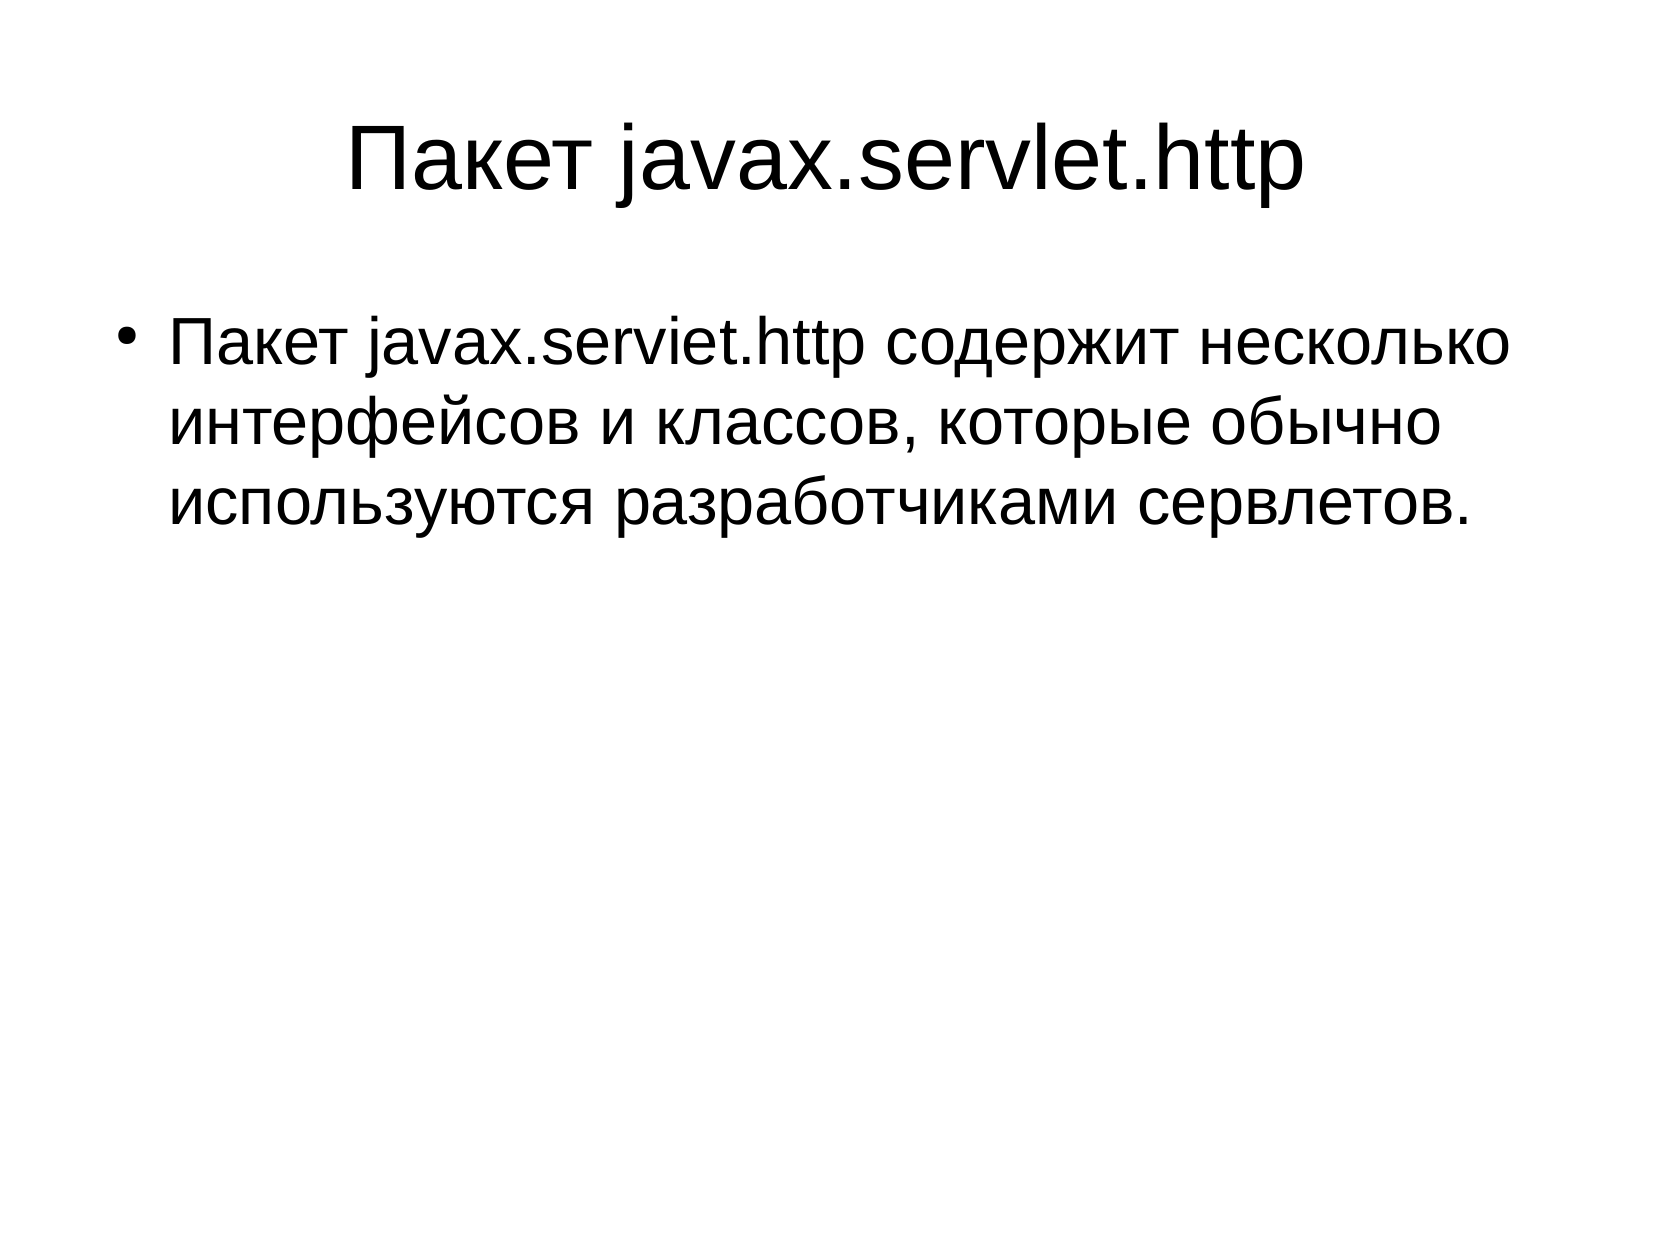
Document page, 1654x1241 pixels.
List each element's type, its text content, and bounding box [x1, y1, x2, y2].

title Пакет javax.servlet.http [82, 49, 1571, 257]
list Пакет javax.serviet.http содержит несколько интерфейсов и классов, которые обычно используются разработчиками сервлетов. [82, 290, 1571, 1010]
